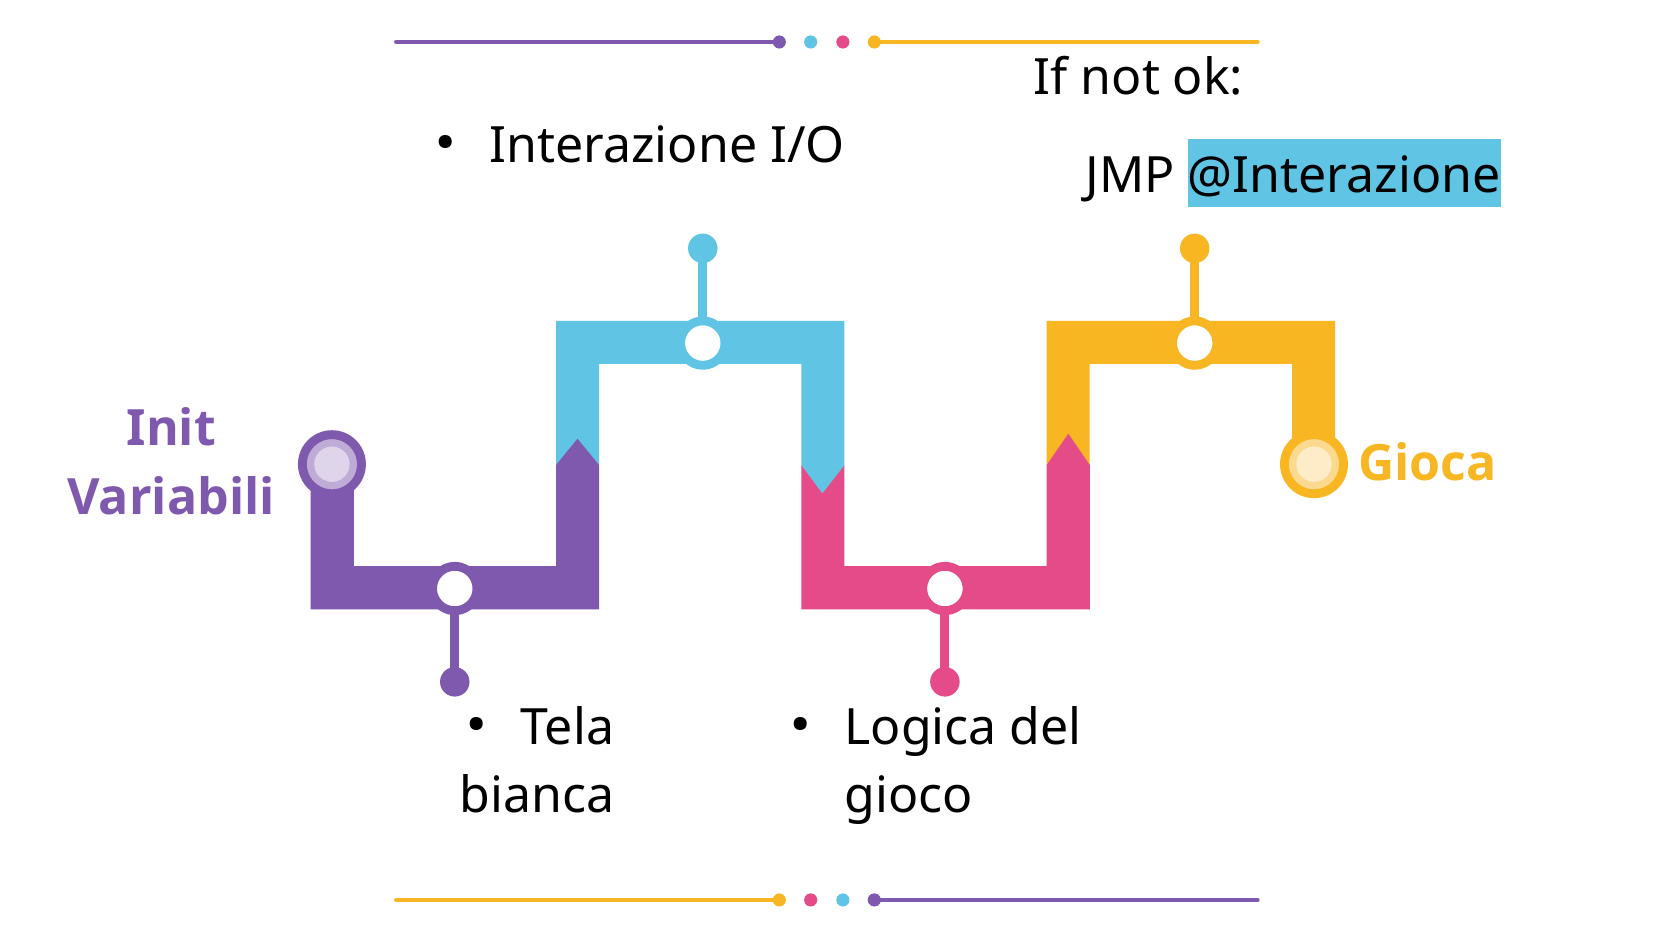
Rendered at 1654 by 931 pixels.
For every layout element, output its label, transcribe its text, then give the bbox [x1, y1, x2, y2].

list If not ok: JMP @Interazione [1033, 41, 1506, 246]
text_box [1179, 246, 1210, 264]
list Logica del gioco [773, 690, 1099, 896]
text_box [439, 667, 470, 690]
subtitle Gioca [1358, 372, 1595, 550]
subtitle Init Variabili [53, 372, 290, 550]
text_box [687, 246, 718, 264]
text_box [302, 320, 1344, 611]
list Interazione I/O [413, 41, 851, 246]
text_box [930, 667, 960, 690]
list Tela bianca [289, 690, 615, 896]
